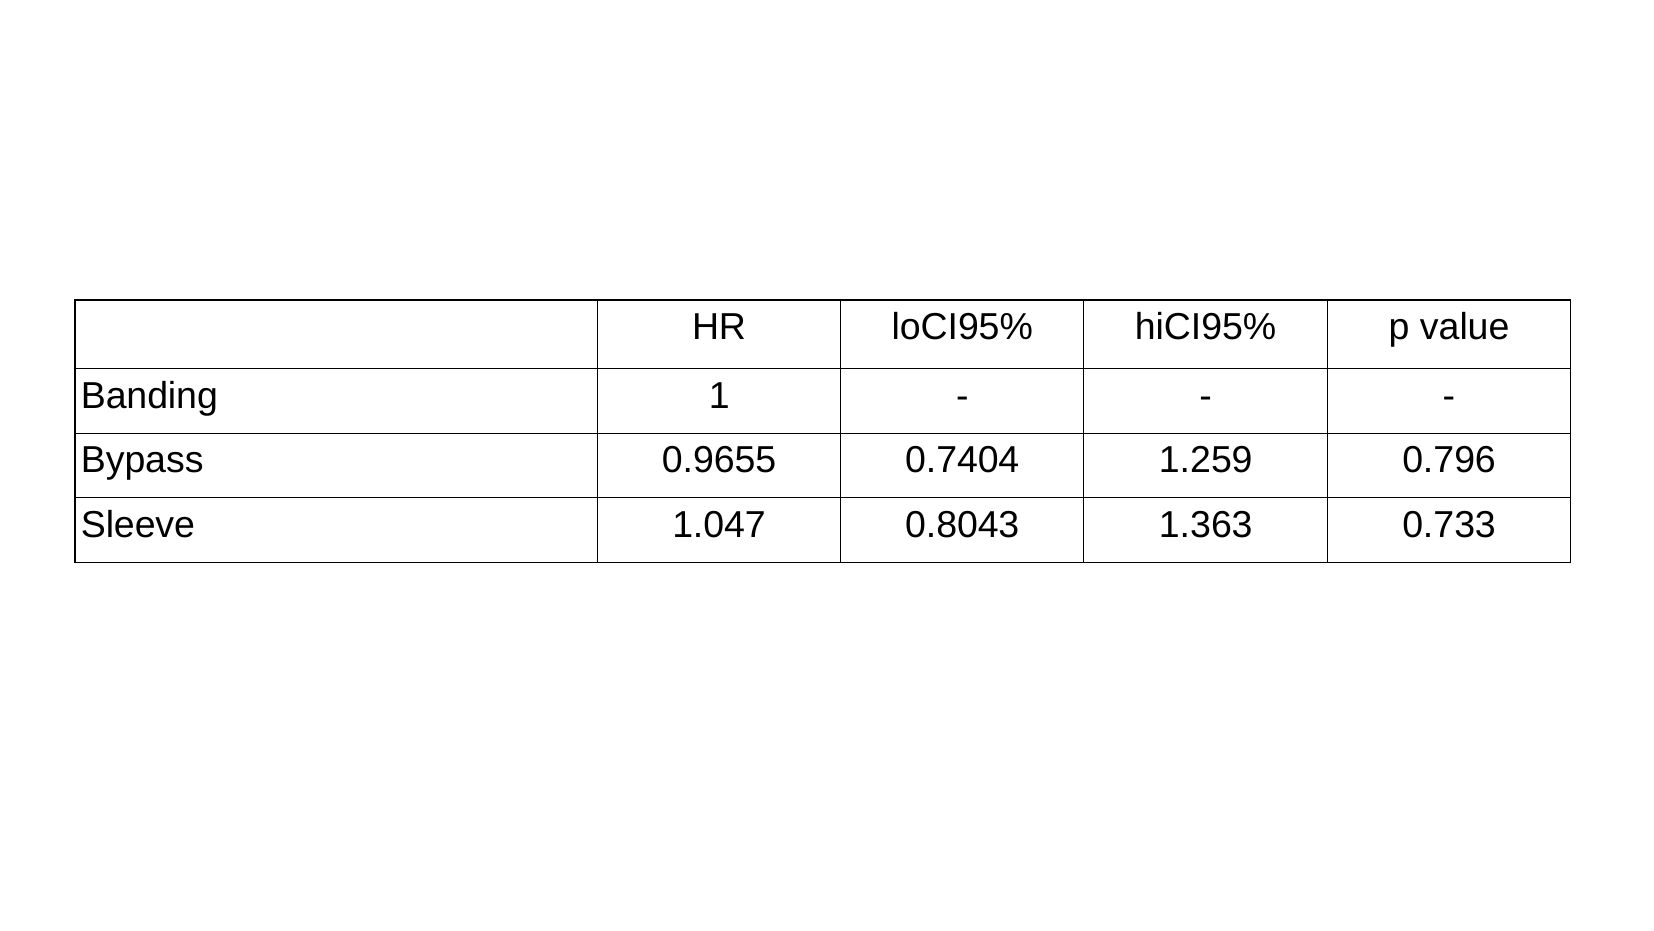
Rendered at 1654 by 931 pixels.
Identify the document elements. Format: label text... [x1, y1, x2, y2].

table_cell Banding [76, 369, 597, 433]
table_cell 1 [598, 369, 840, 433]
table_cell Bypass [76, 434, 597, 497]
table_header [76, 301, 597, 368]
table_cell 0.733 [1328, 498, 1570, 562]
table_cell - [1084, 369, 1327, 433]
table_cell 0.8043 [841, 498, 1083, 562]
table_cell 1.047 [598, 498, 840, 562]
table_cell 0.7404 [841, 434, 1083, 497]
table_header p value [1328, 301, 1570, 368]
table_cell - [1328, 369, 1570, 433]
table_cell 1.363 [1084, 498, 1327, 562]
table_header loCI95% [841, 301, 1083, 368]
table_cell - [841, 369, 1083, 433]
table_cell 0.9655 [598, 434, 840, 497]
table_header HR [598, 301, 840, 368]
table_cell 1.259 [1084, 434, 1327, 497]
table_cell 0.796 [1328, 434, 1570, 497]
table_header hiCI95% [1084, 301, 1327, 368]
table_cell Sleeve [76, 498, 597, 562]
